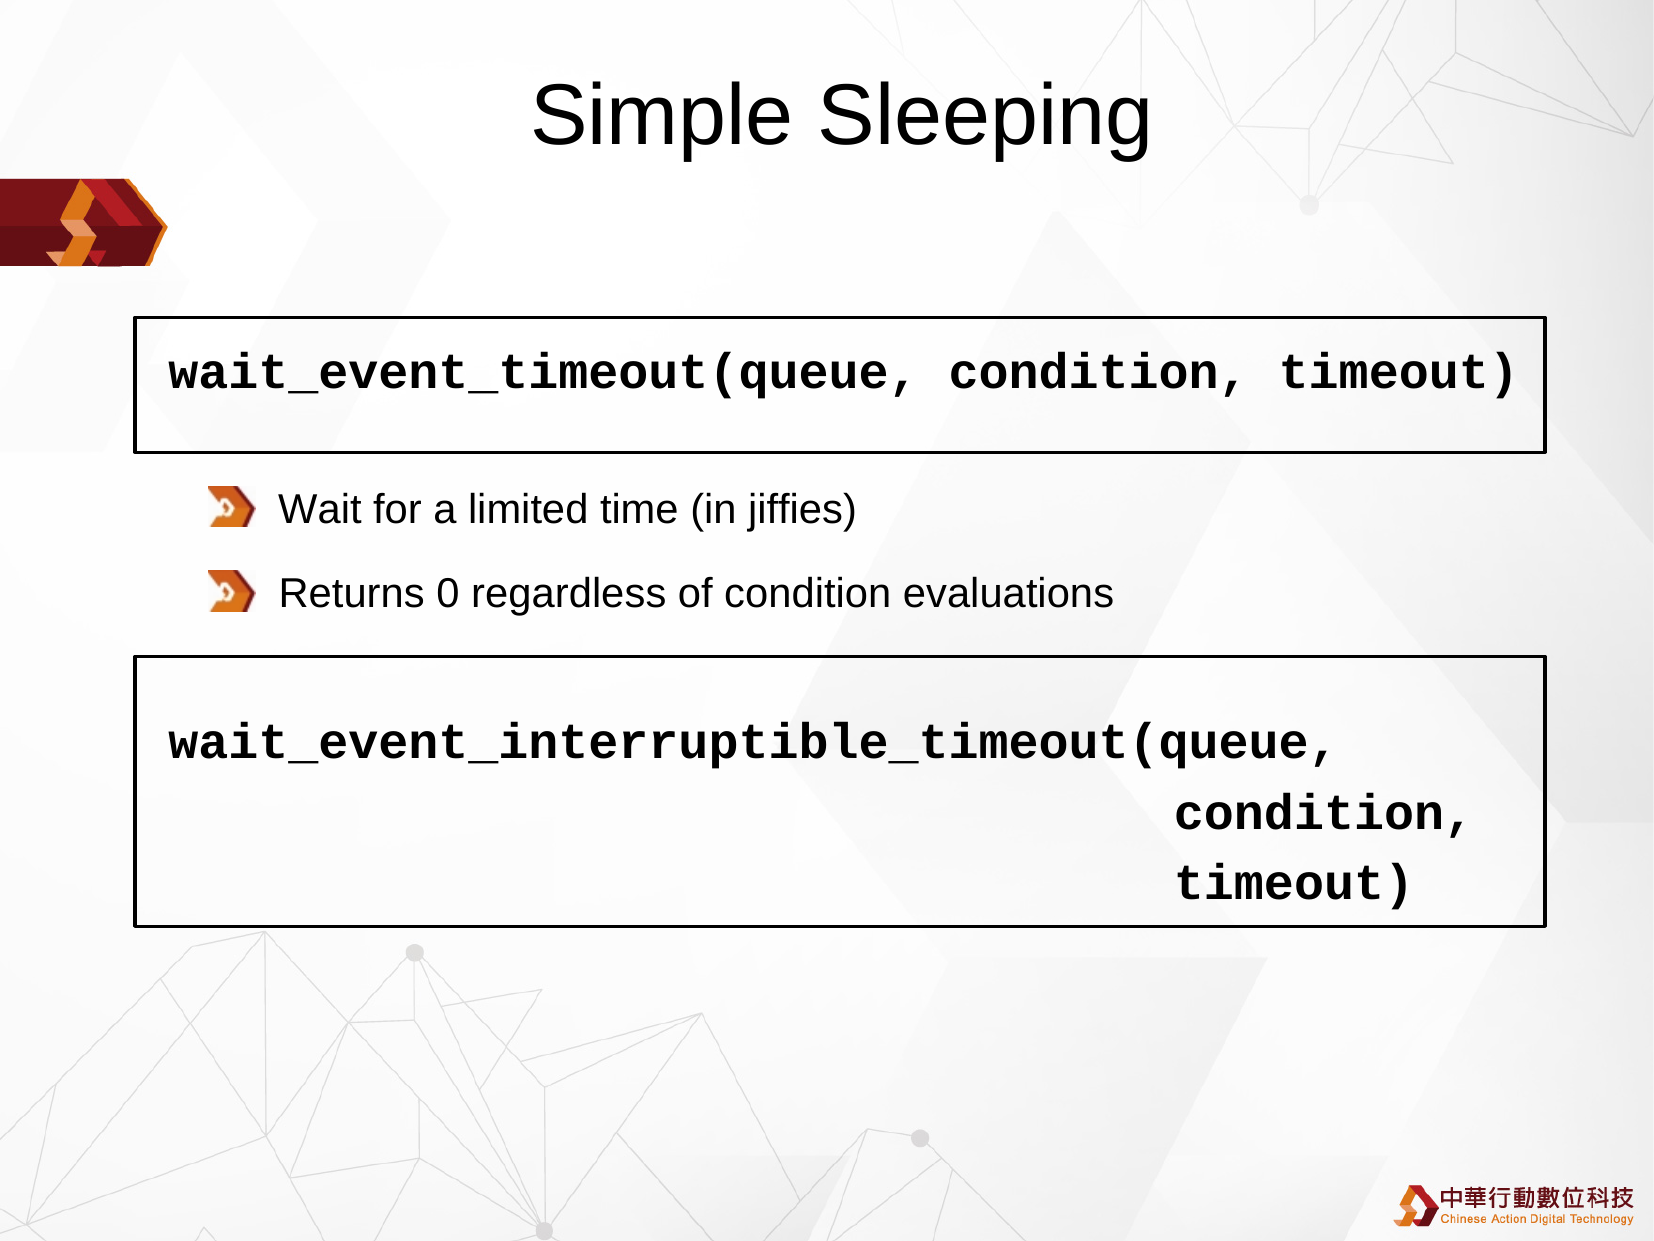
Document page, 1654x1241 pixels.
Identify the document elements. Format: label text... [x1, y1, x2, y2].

list wait_event_timeout(queue, condition, timeout) Wait for a limited time (in jiffies) Returns 0 regardless of condition evaluations wait_event_interruptible_timeout(queue, condition, timeout) [137, 330, 1543, 451]
title Simple Sleeping [82, 50, 1571, 257]
list wait_event_timeout(queue, condition, timeout) Wait for a limited time (in jiffies) Returns 0 regardless of condition evaluations wait_event_interruptible_timeout(queue, condition, timeout) [82, 330, 1571, 1150]
picture [0, 0, 1654, 1241]
